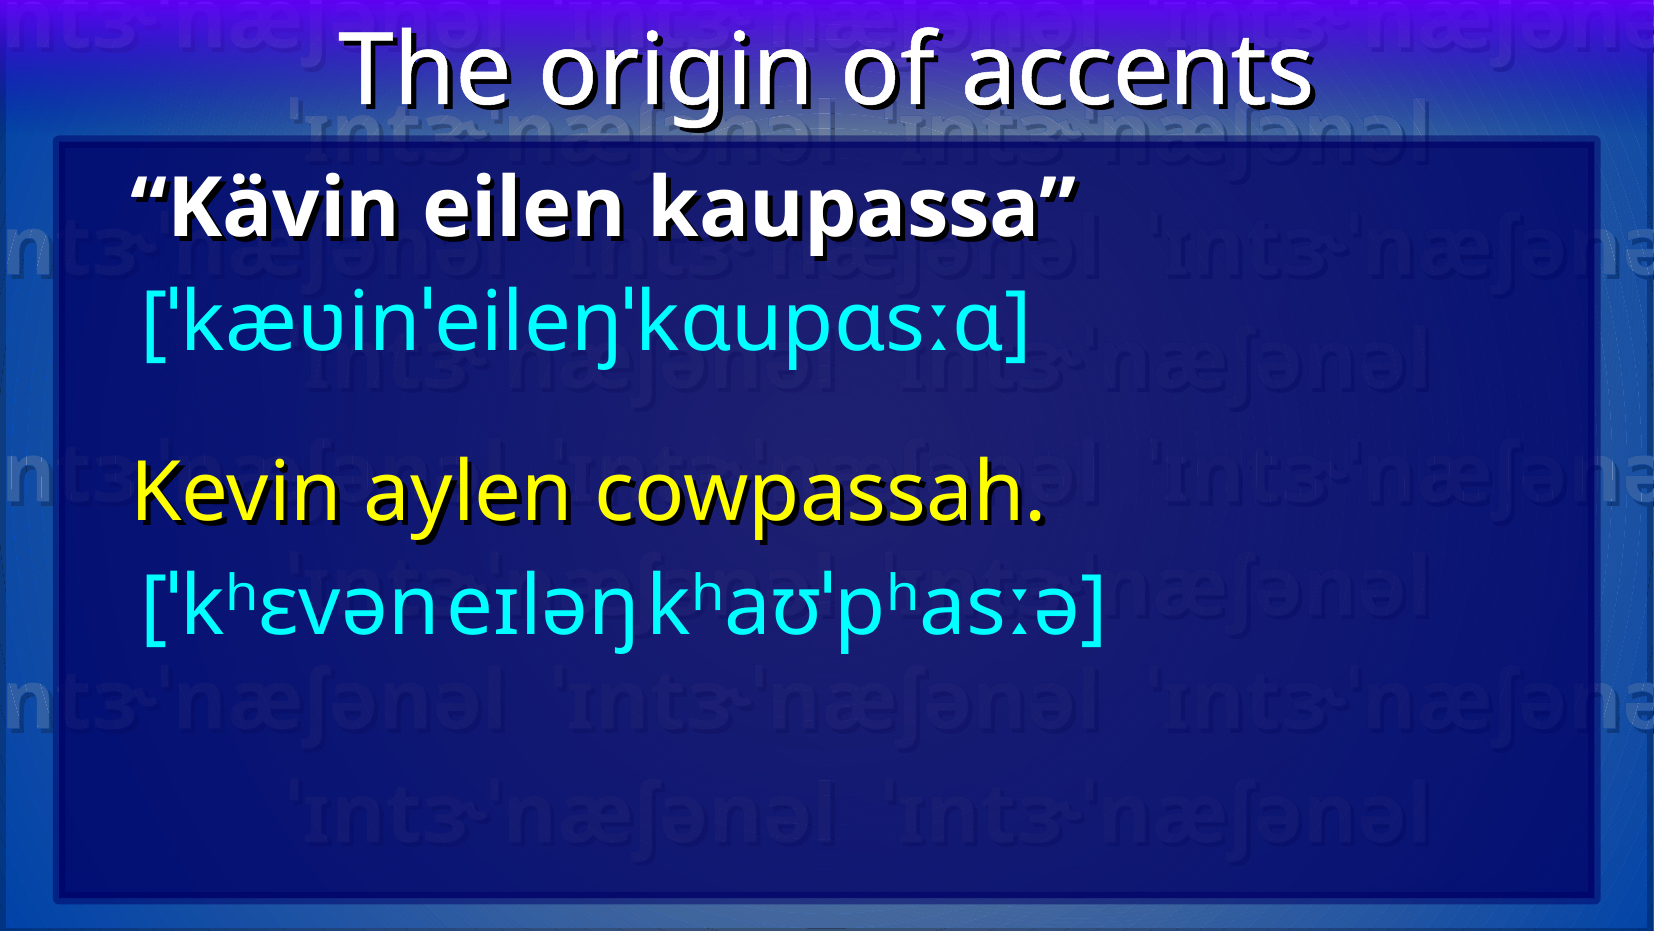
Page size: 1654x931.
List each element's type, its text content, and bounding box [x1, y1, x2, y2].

text_box [0, 130, 1654, 931]
title The origin of accents [0, 0, 1654, 130]
text_box “Kävin eilen kaupassa” [ˈkæʋinˈeileŋˈkɑupɑsːɑ] Kevin aylen cowpassah. [ˈkʰɛvən eɪləŋ kʰaʊˈpʰasːə] [59, 141, 1595, 899]
